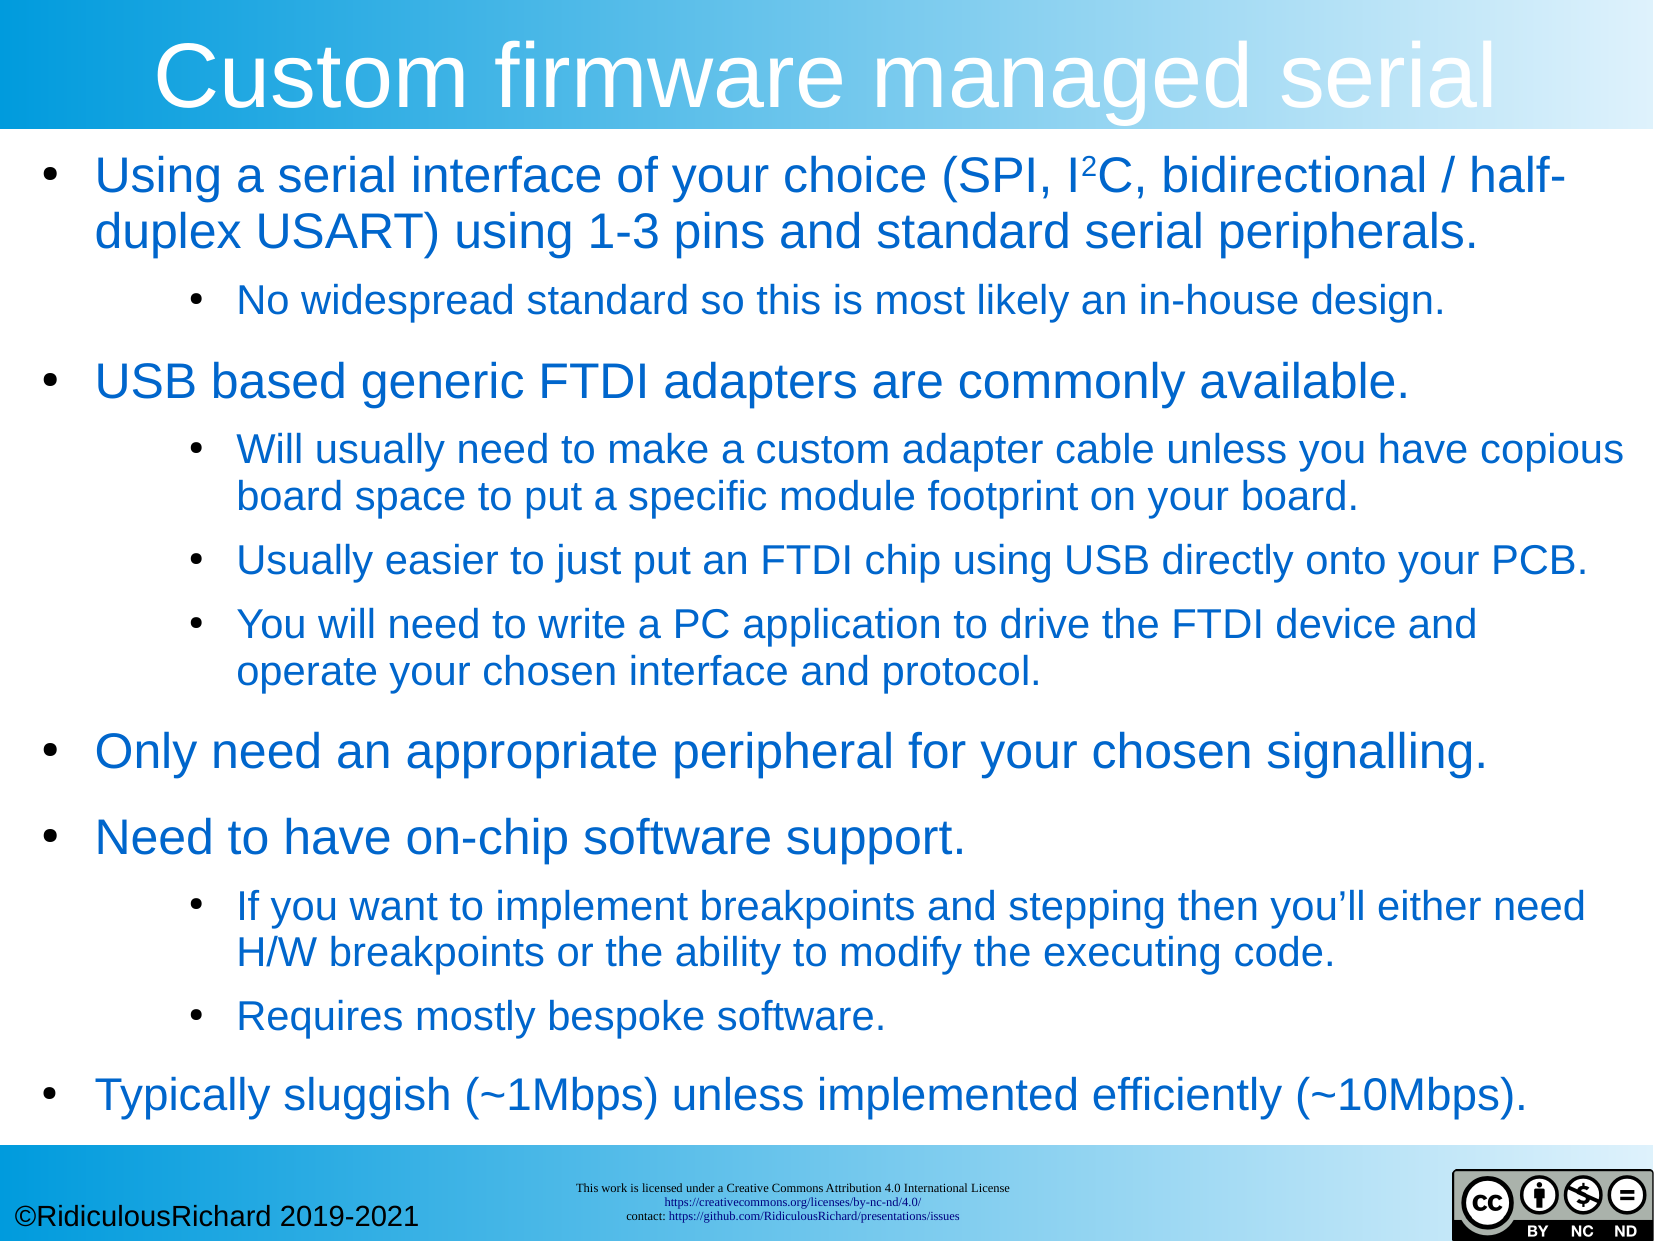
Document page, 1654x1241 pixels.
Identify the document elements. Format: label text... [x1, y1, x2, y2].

title Custom firmware managed serial [82, 23, 1571, 129]
picture [138, 1146, 142, 1241]
list Using a serial interface of your choice (SPI, I2C, bidirectional / half-duplex USART) using 1-3 pins and standard serial peripherals. No widespread standard so this is most likely an in-house design. USB based generic FTDI adapters are commonly available. Will usually need to make a custom adapter cable unless you have copious board space to put a specific module footprint on your board. Usually easier to just put an FTDI chip using USB directly onto your PCB. You will need to write a PC application to drive the FTDI device and operate your chosen interface and protocol. Only need an appropriate peripheral for your chosen signalling. Need to have on-chip software support. If you want to implement breakpoints and stepping then you’ll either need H/W breakpoints or the ability to modify the executing code. Requires mostly bespoke software. Typically sluggish (~1Mbps) unless implemented efficiently (~10Mbps). [23, 147, 1630, 1105]
picture [1452, 1169, 1654, 1241]
